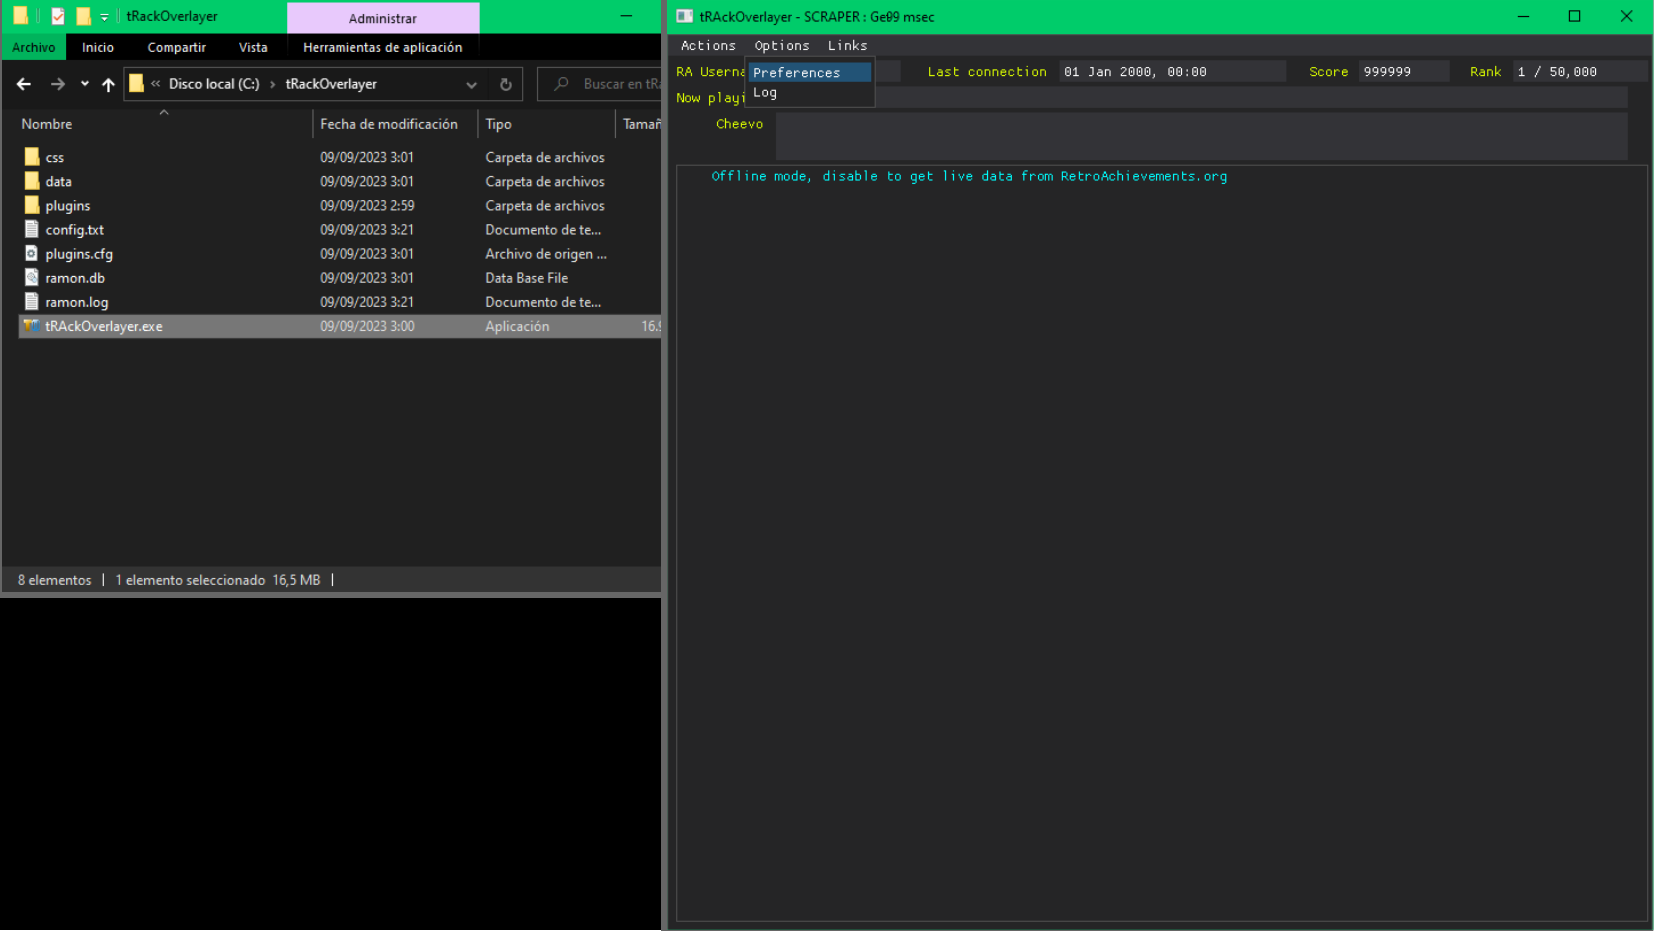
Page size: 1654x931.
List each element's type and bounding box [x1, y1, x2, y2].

picture [666, 0, 1654, 931]
picture [2, 0, 661, 593]
